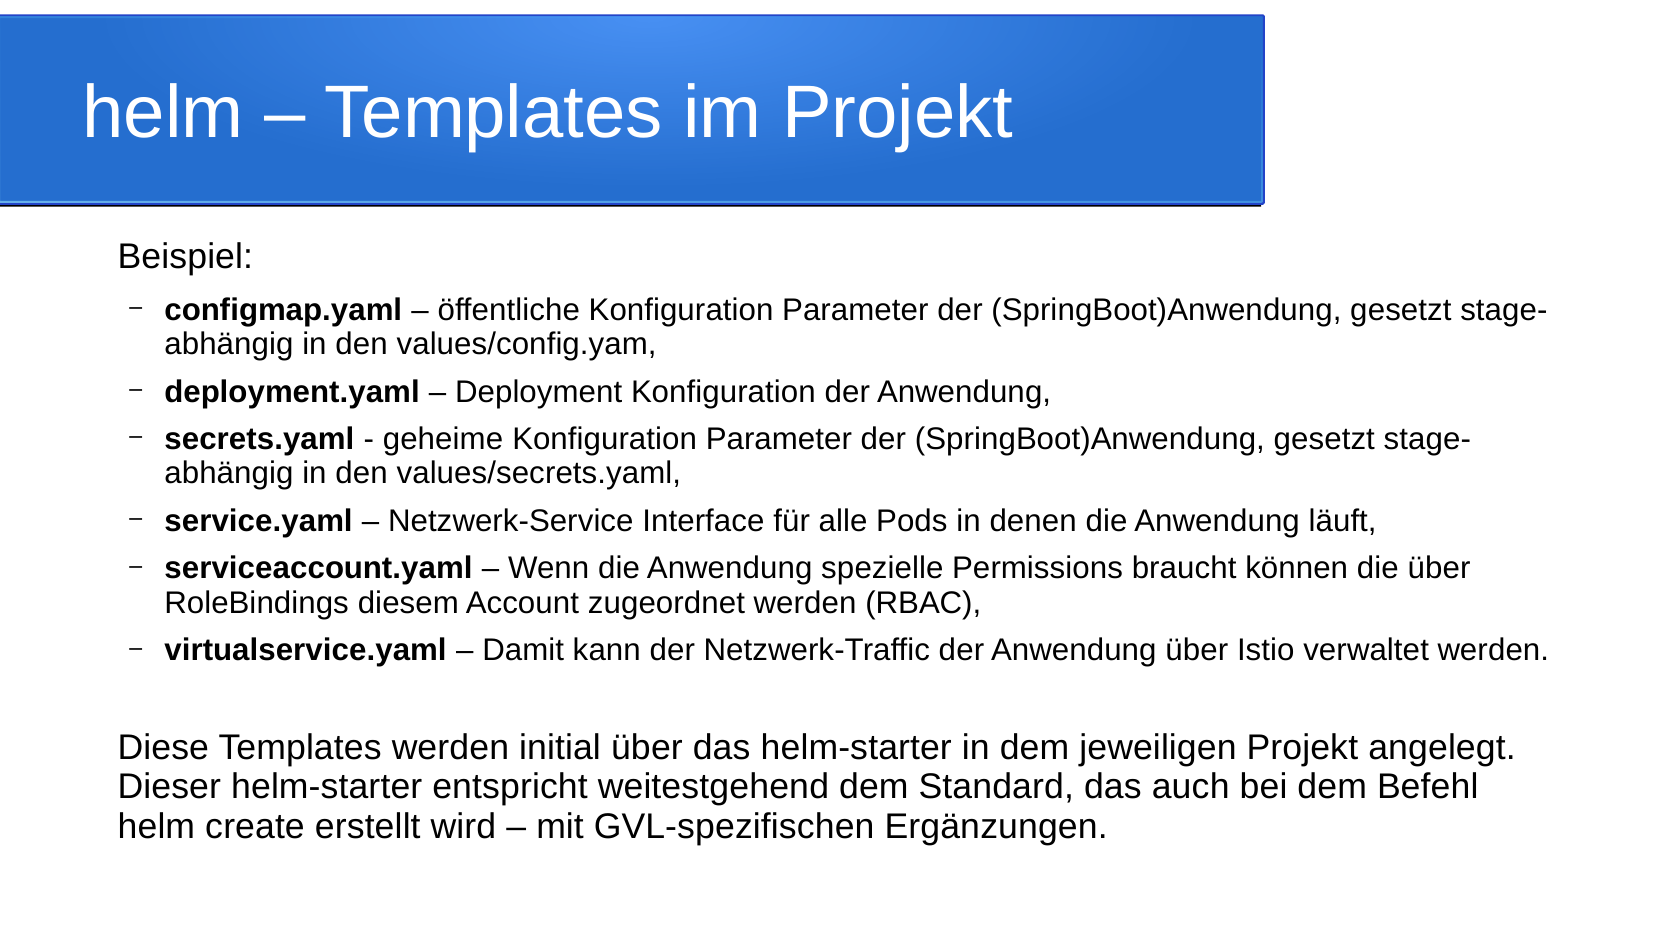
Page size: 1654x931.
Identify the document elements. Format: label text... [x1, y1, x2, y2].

title helm – Templates im Projekt [82, 35, 1235, 189]
list Beispiel: configmap.yaml – öffentliche Konfiguration Parameter der (SpringBoot)Anwendung, gesetzt stage-abhängig in den values/config.yam, deployment.yaml – Deployment Konfiguration der Anwendung, secrets.yaml - geheime Konfiguration Parameter der (SpringBoot)Anwendung, gesetzt stage-abhängig in den values/secrets.yaml, service.yaml – Netzwerk-Service Interface für alle Pods in denen die Anwendung läuft, serviceaccount.yaml – Wenn die Anwendung spezielle Permissions braucht können die über RoleBindings diesem Account zugeordnet werden (RBAC), virtualservice.yaml – Damit kann der Netzwerk-Traffic der Anwendung über Istio verwaltet werden. Diese Templates werden initial über das helm-starter in dem jeweiligen Projekt angelegt. Dieser helm-starter entspricht weitestgehend dem Standard, das auch bei dem Befehl helm create erstellt wird – mit GVL-spezifischen Ergänzungen. [70, 236, 1560, 875]
